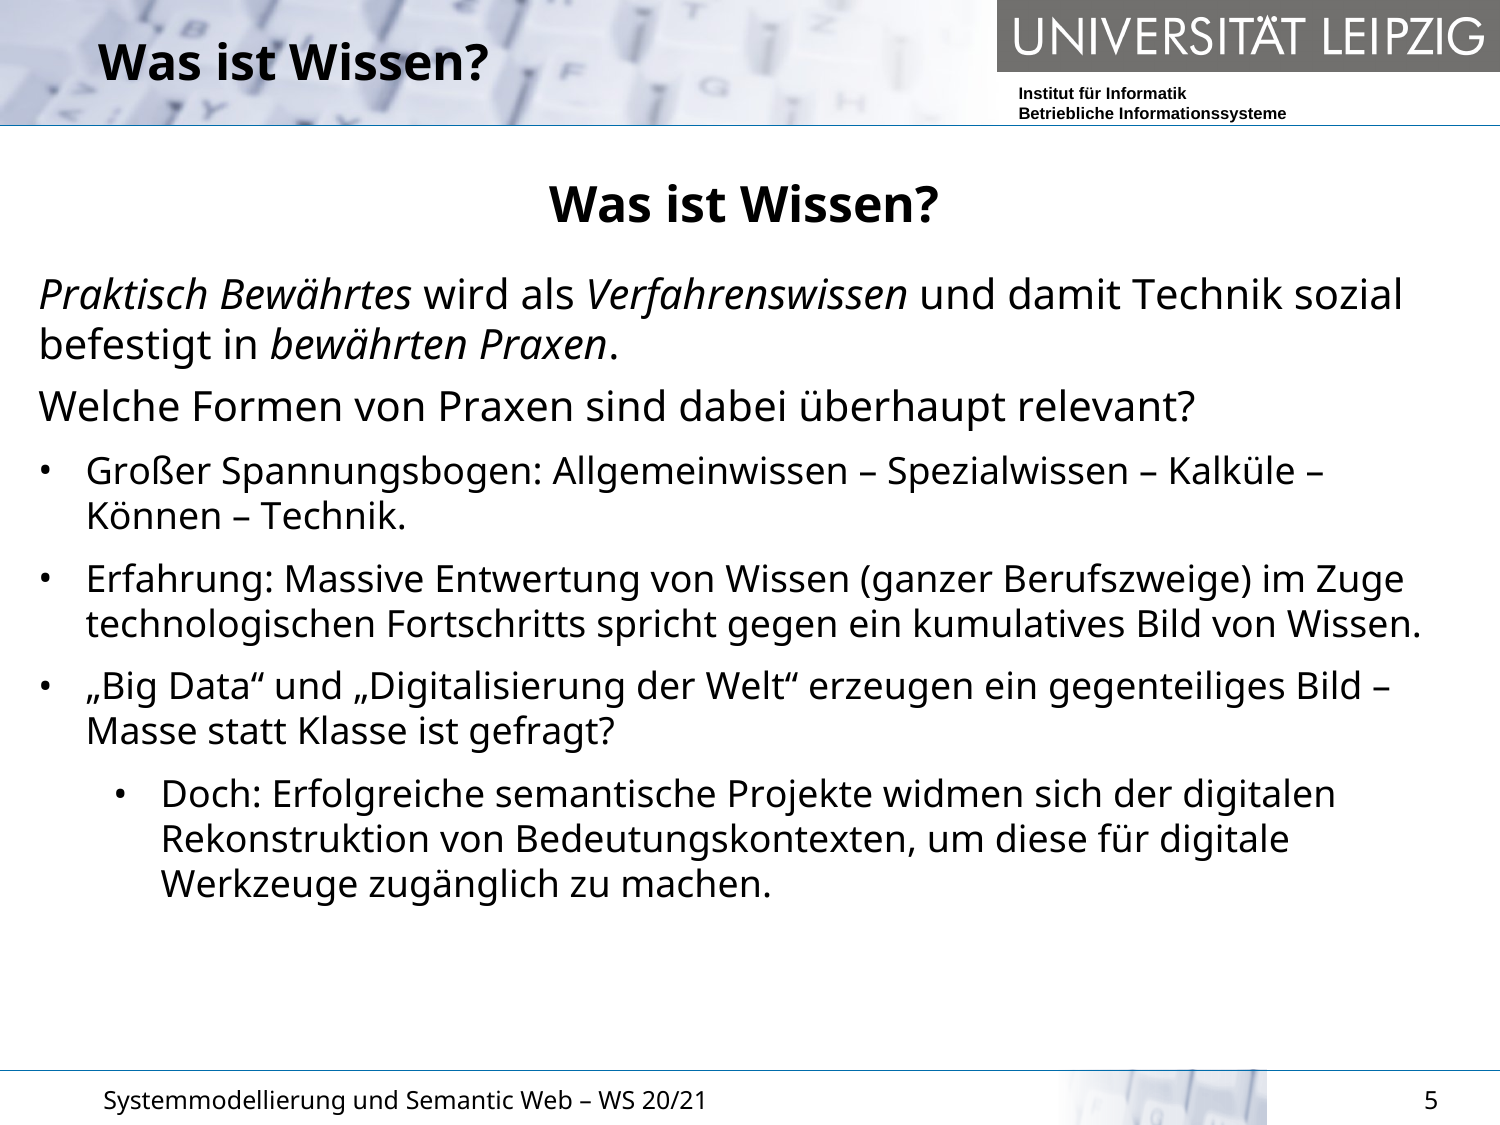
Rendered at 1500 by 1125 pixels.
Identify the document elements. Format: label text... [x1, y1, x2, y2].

text_box Was ist Wissen? Praktisch Bewährtes wird als Verfahrenswissen und damit Technik sozial befestigt in bewährten Praxen. Welche Formen von Praxen sind dabei überhaupt relevant? Großer Spannungsbogen: Allgemeinwissen – Spezialwissen – Kalküle – Können – Technik. Erfahrung: Massive Entwertung von Wissen (ganzer Berufszweige) im Zuge technologischen Fortschritts spricht gegen ein kumulatives Bild von Wissen. „Big Data“ und „Digitalisierung der Welt“ erzeugen ein gegenteiliges Bild – Masse statt Klasse ist gefragt? Doch: Erfolgreiche semantische Projekte widmen sich der digitalen Rekonstruktion von Bedeutungskontexten, um diese für digitale Werkzeuge zugänglich zu machen. [23, 164, 1465, 913]
text_box Was ist Wissen? [84, 22, 504, 99]
picture [0, 0, 1500, 125]
picture [1057, 1071, 1267, 1125]
